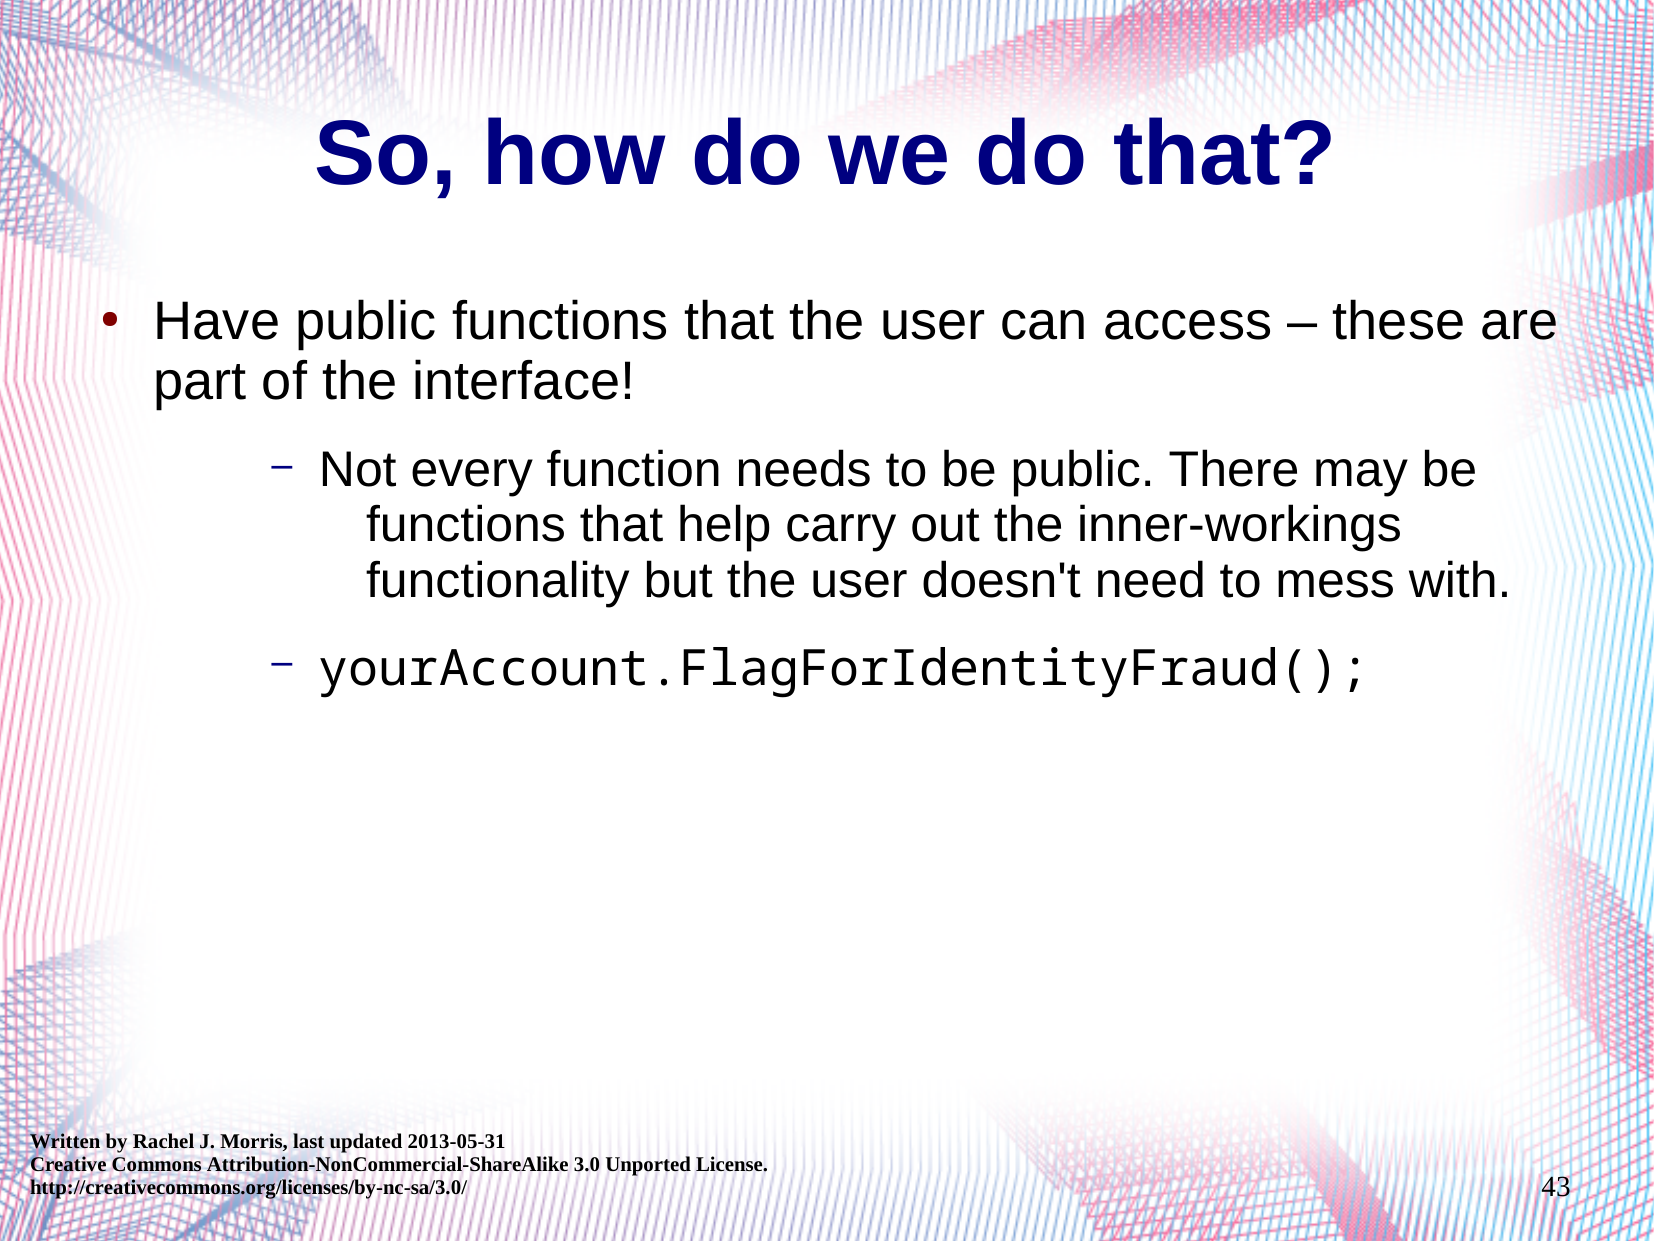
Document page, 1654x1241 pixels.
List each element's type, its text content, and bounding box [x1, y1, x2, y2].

picture [0, 0, 1654, 1241]
title So, how do we do that? [82, 49, 1571, 257]
list Have public functions that the user can access – these are part of the interface! Not every function needs to be public. There may be functions that help carry out the inner-workings functionality but the user doesn't need to mess with. yourAccount.FlagForIdentityFraud(); [82, 290, 1571, 1010]
